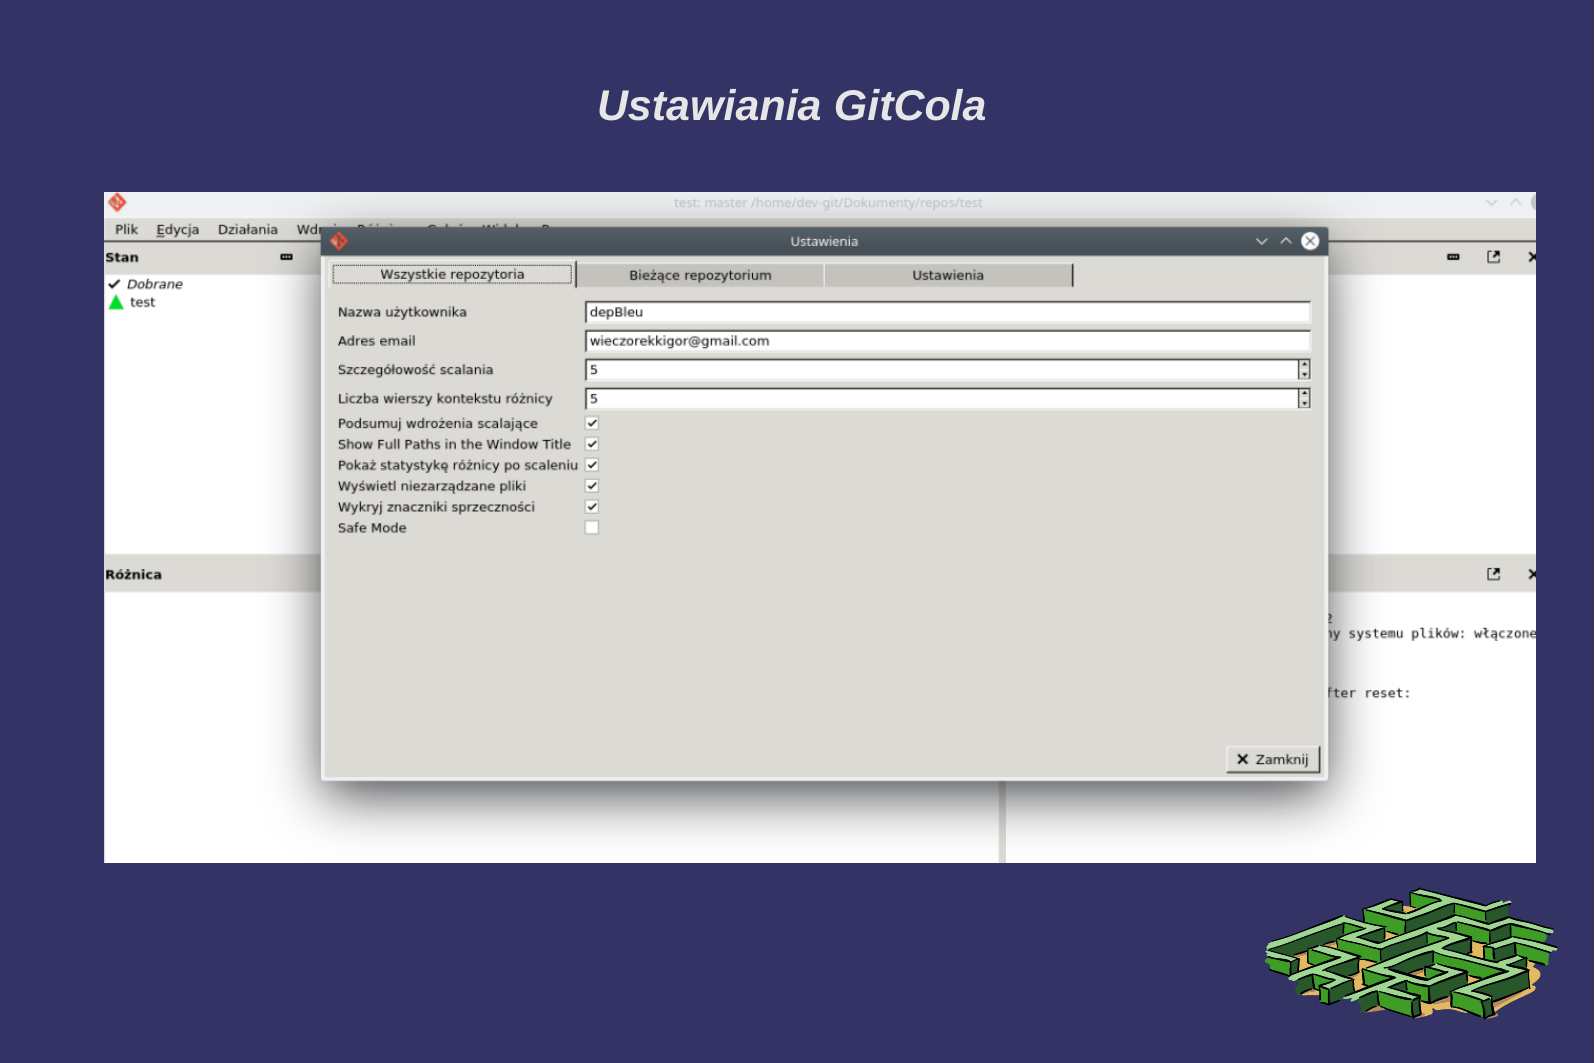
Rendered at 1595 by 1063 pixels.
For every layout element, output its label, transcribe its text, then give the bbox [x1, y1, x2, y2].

picture [104, 192, 1536, 863]
title Ustawiania GitCola [117, 16, 1479, 192]
